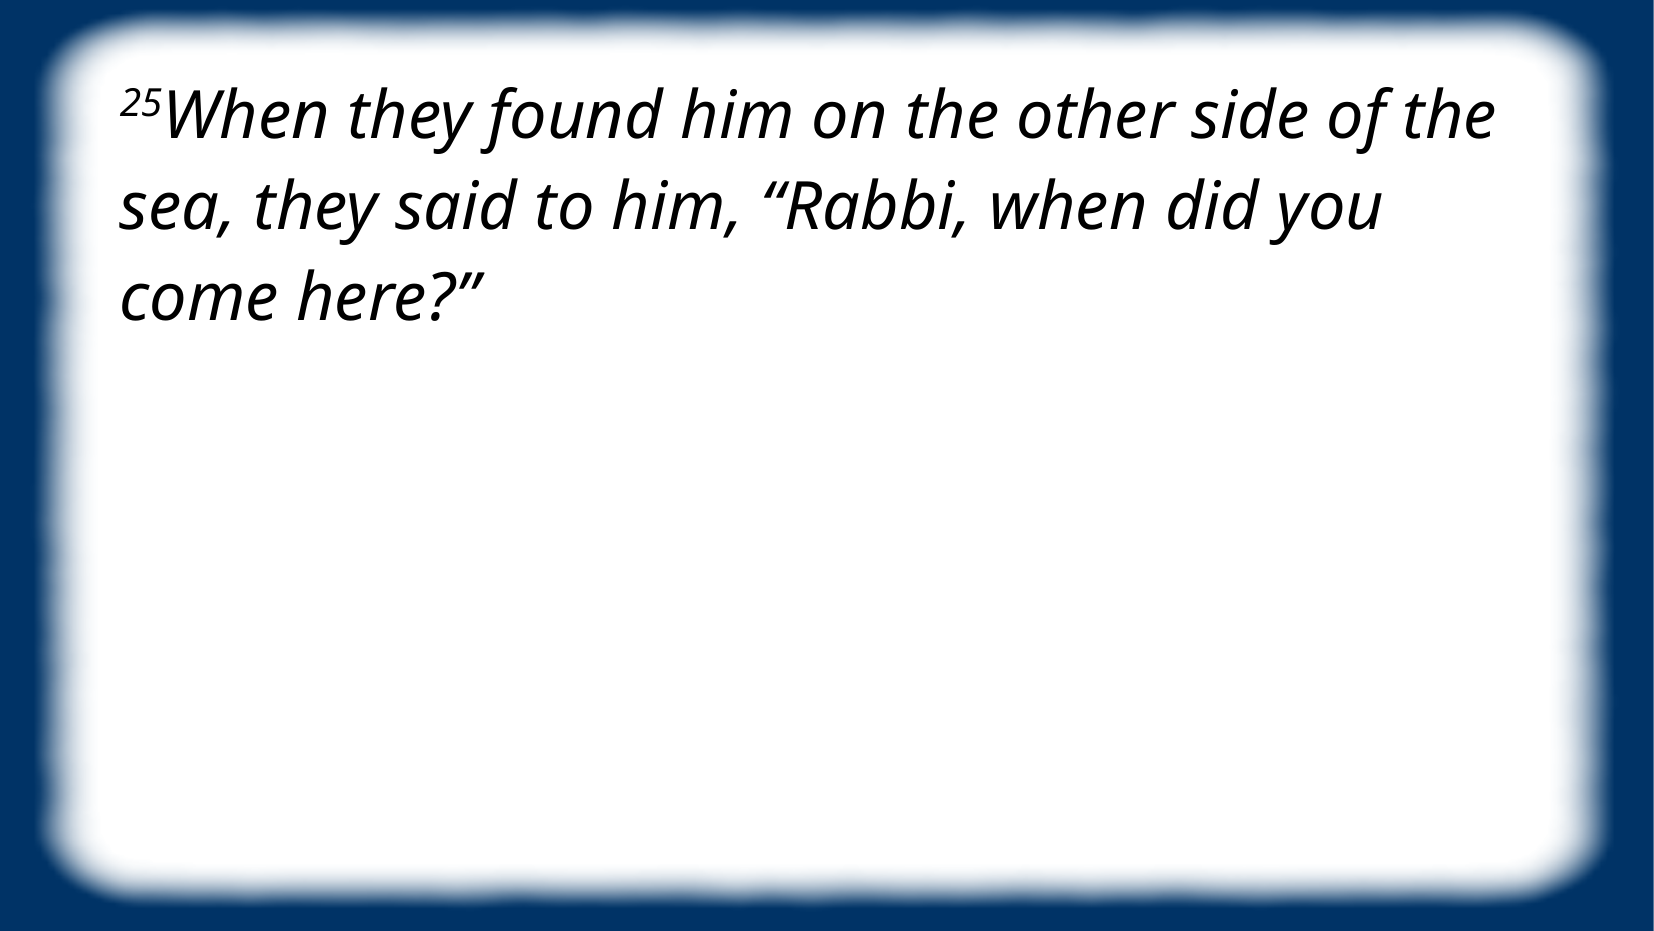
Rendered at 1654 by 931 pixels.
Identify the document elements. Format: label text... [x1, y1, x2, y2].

text_box 25When they found him on the other side of the sea, they said to him, “Rabbi, when did you come here?” [105, 60, 1546, 342]
picture [0, 0, 1654, 931]
